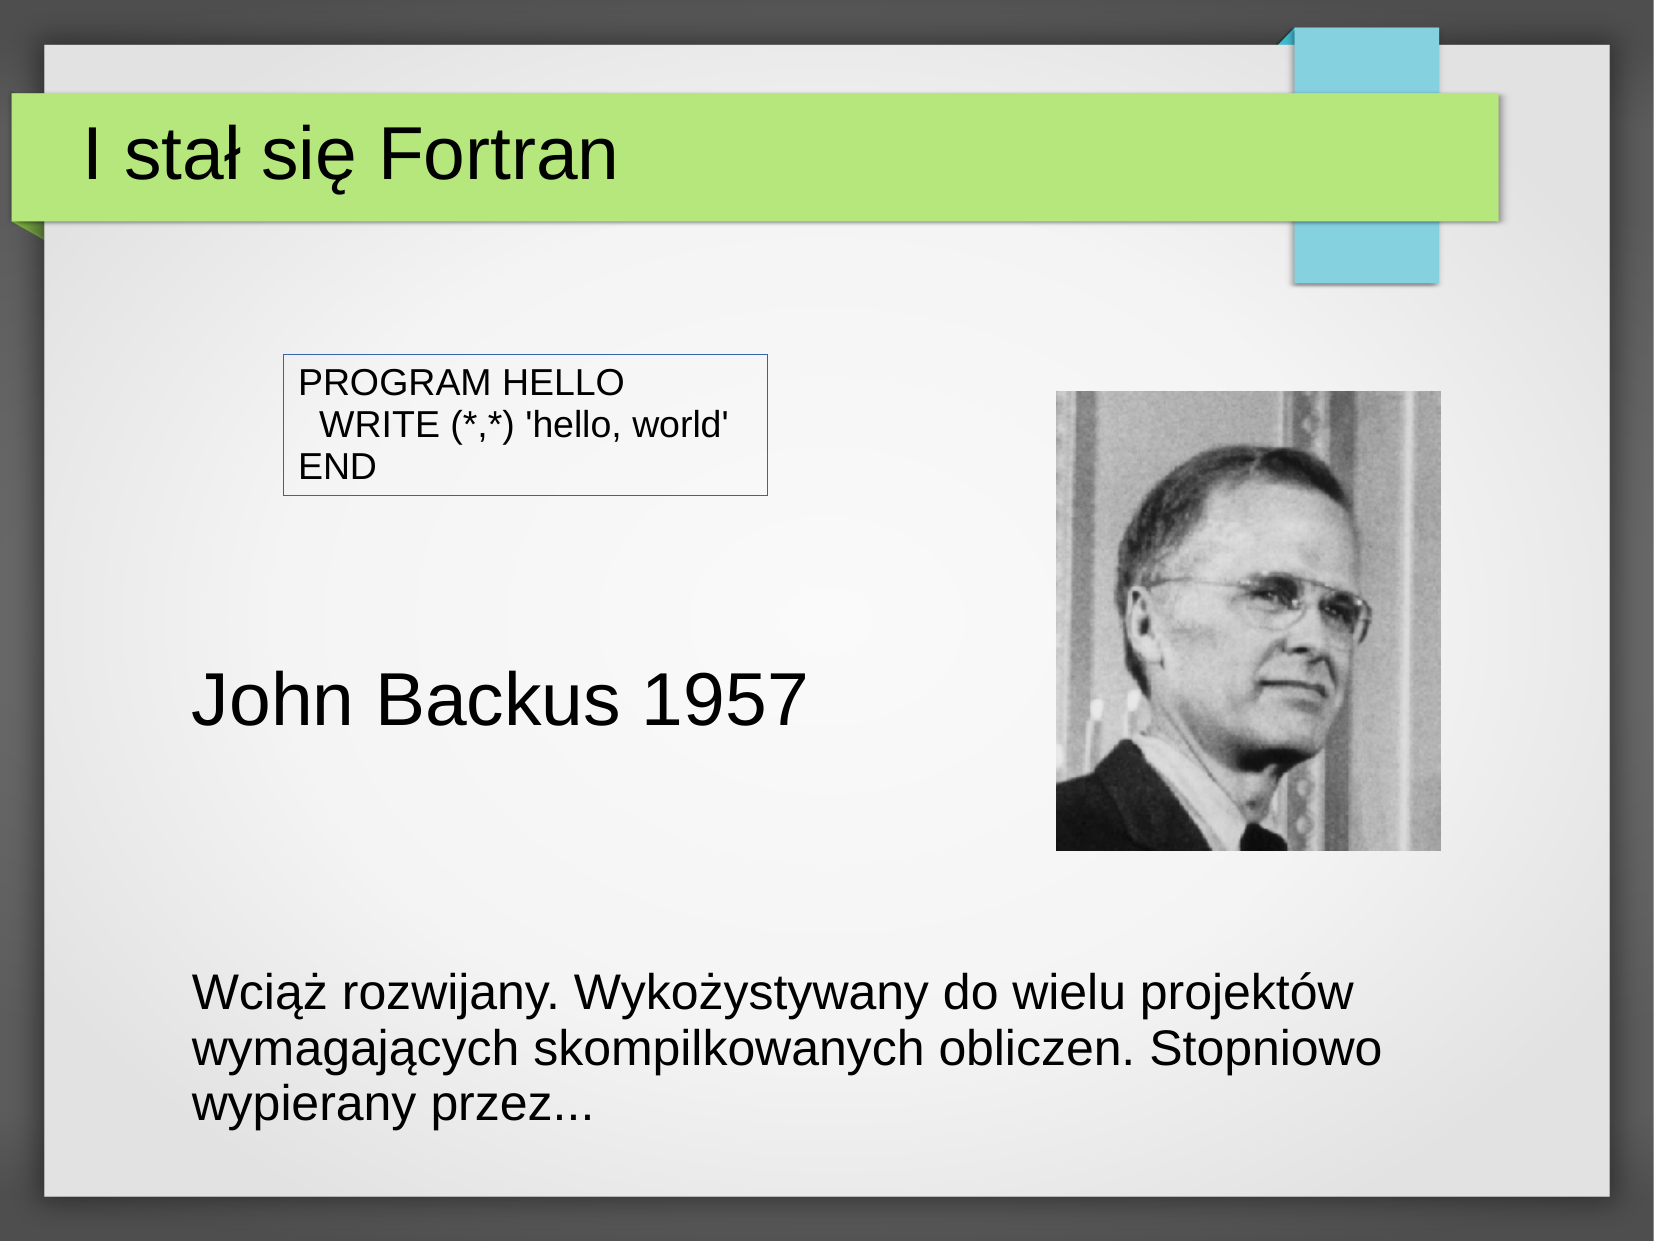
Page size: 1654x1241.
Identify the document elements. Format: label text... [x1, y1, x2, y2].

picture [0, 0, 1654, 1241]
text_box Wciąż rozwijany. Wykożystywany do wielu projektów wymagających skompilkowanych obliczen. Stopniowo wypierany przez... [177, 956, 1430, 1139]
text_box PROGRAM HELLO WRITE (*,*) 'hello, world' END [283, 354, 768, 496]
text_box John Backus 1957 [177, 649, 851, 756]
title I stał się Fortran [82, 94, 1264, 213]
